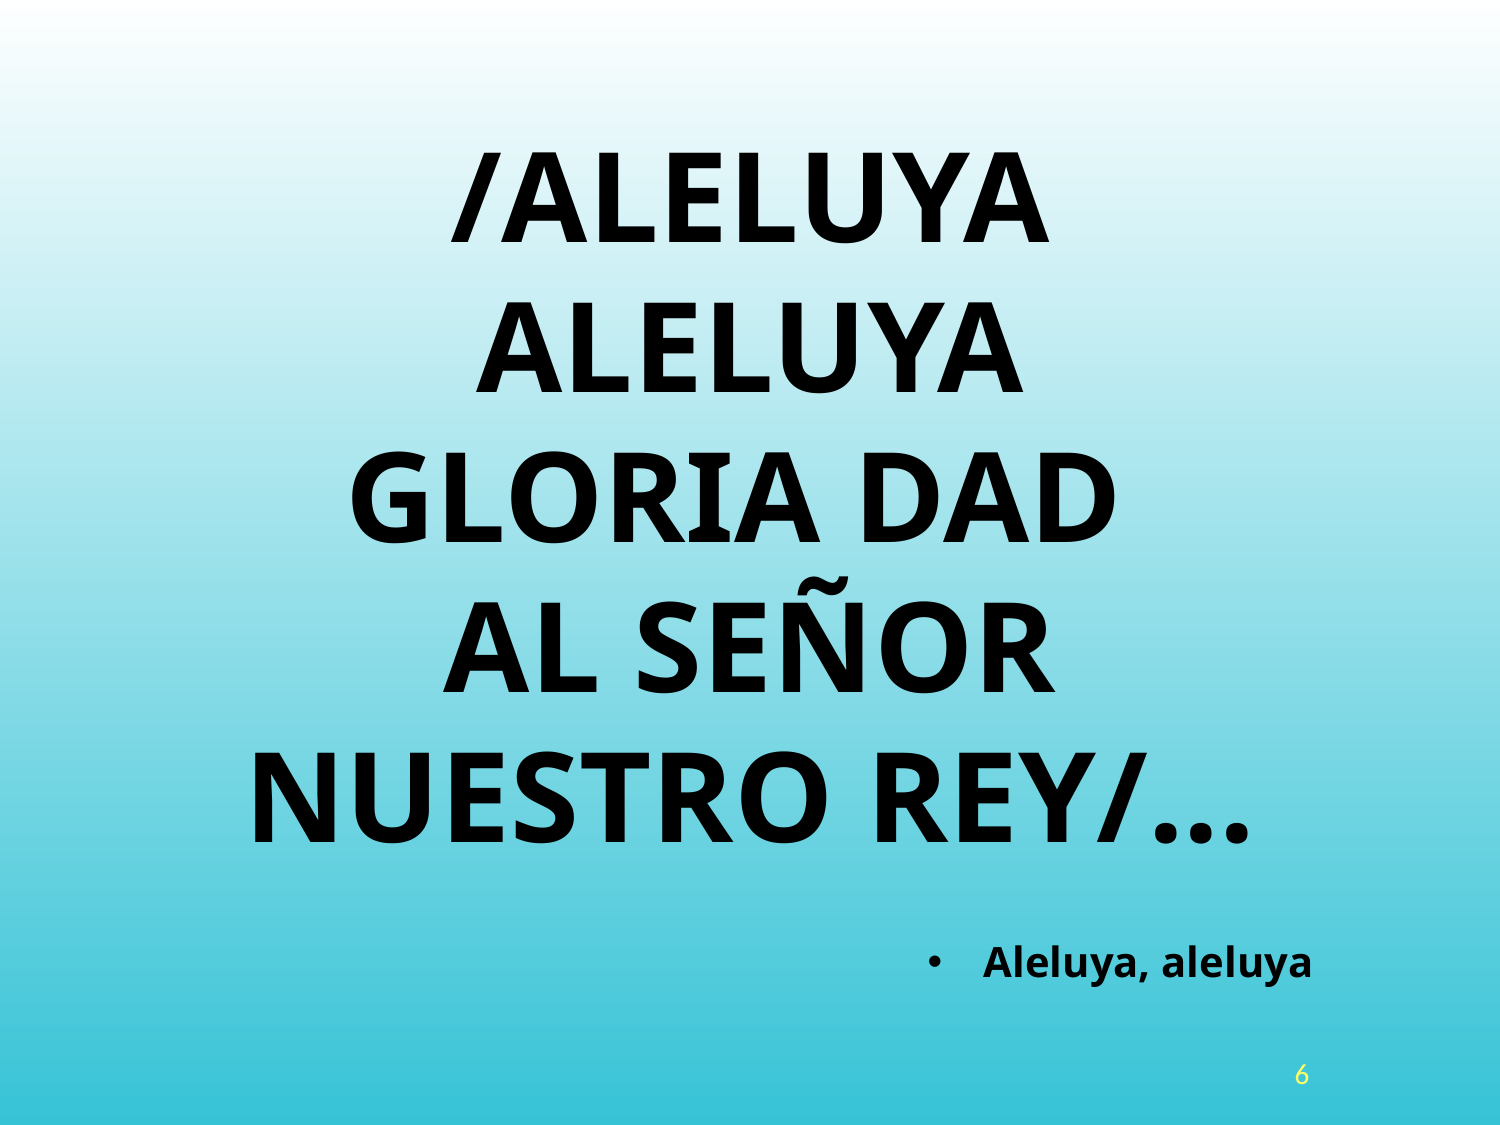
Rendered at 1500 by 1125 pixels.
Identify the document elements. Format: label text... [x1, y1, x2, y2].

text_box Aleluya, aleluya [616, 928, 1329, 1012]
text_box <número> [974, 1042, 1325, 1103]
title /ALELUYA ALELUYA GLORIA DAD AL SEÑOR NUESTRO REY/... [75, 398, 1426, 587]
